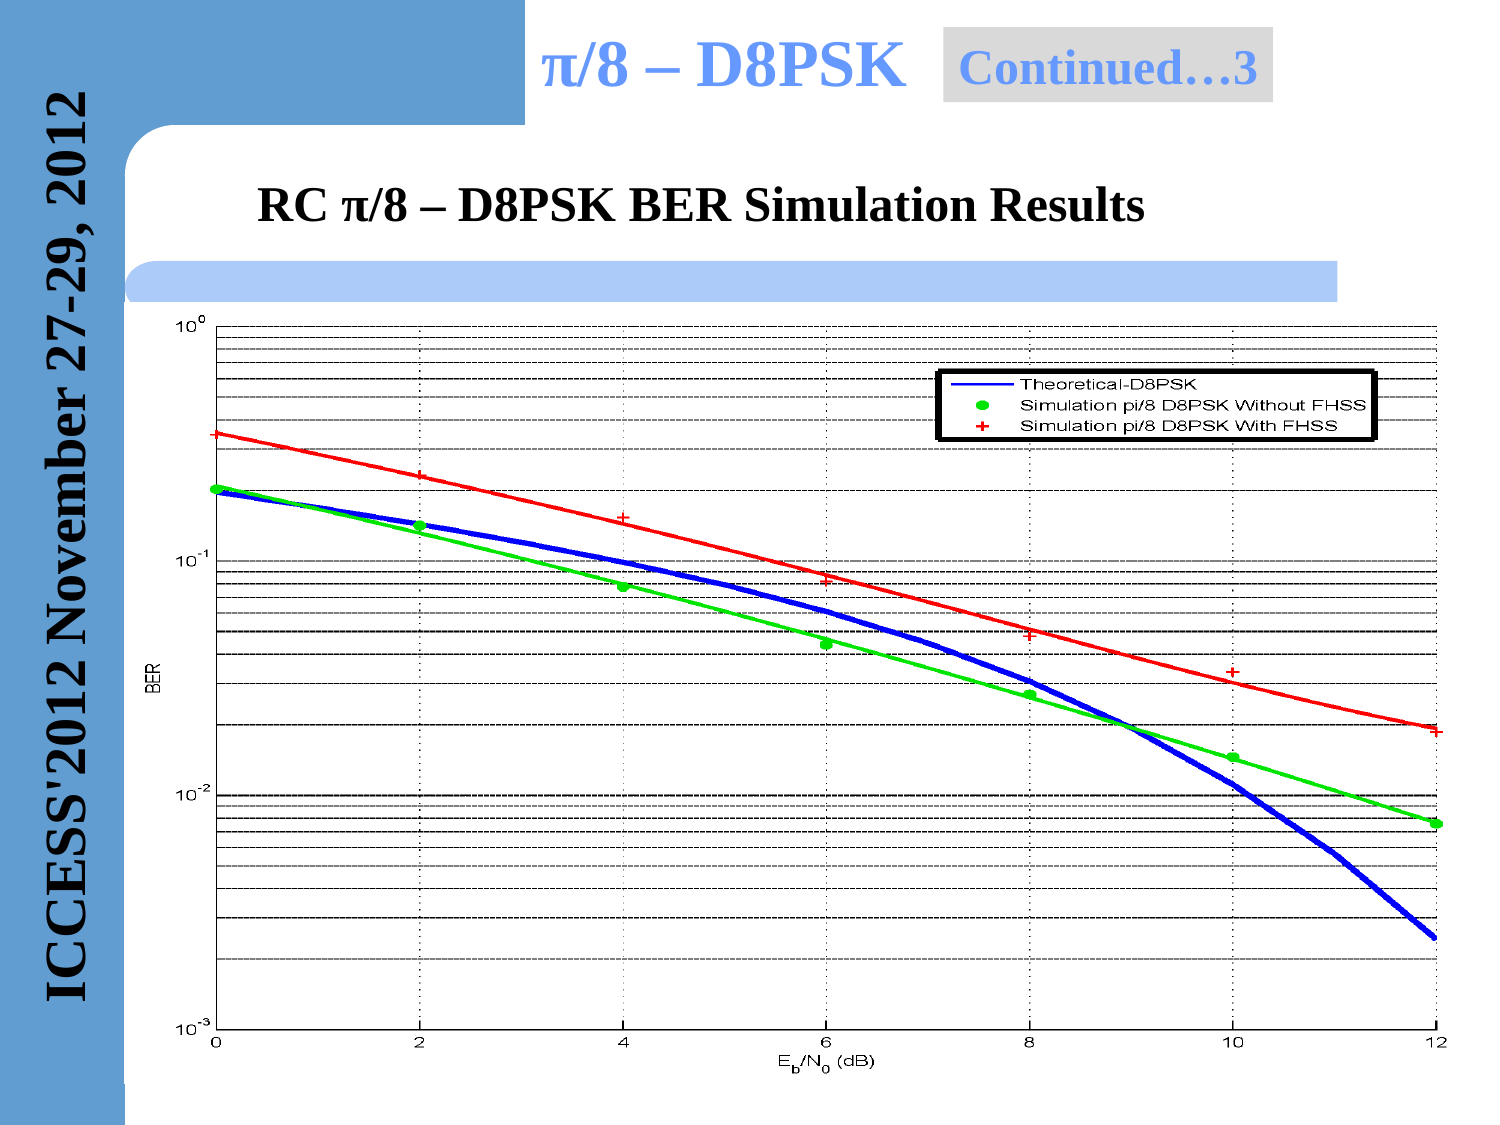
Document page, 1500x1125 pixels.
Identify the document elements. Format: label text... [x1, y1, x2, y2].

text_box π/8 – D8PSK [526, 12, 924, 108]
title RC π/8 – D8PSK BER Simulation Results [242, 137, 1353, 239]
picture [124, 302, 1473, 1084]
text_box Continued…3 [943, 27, 1273, 103]
